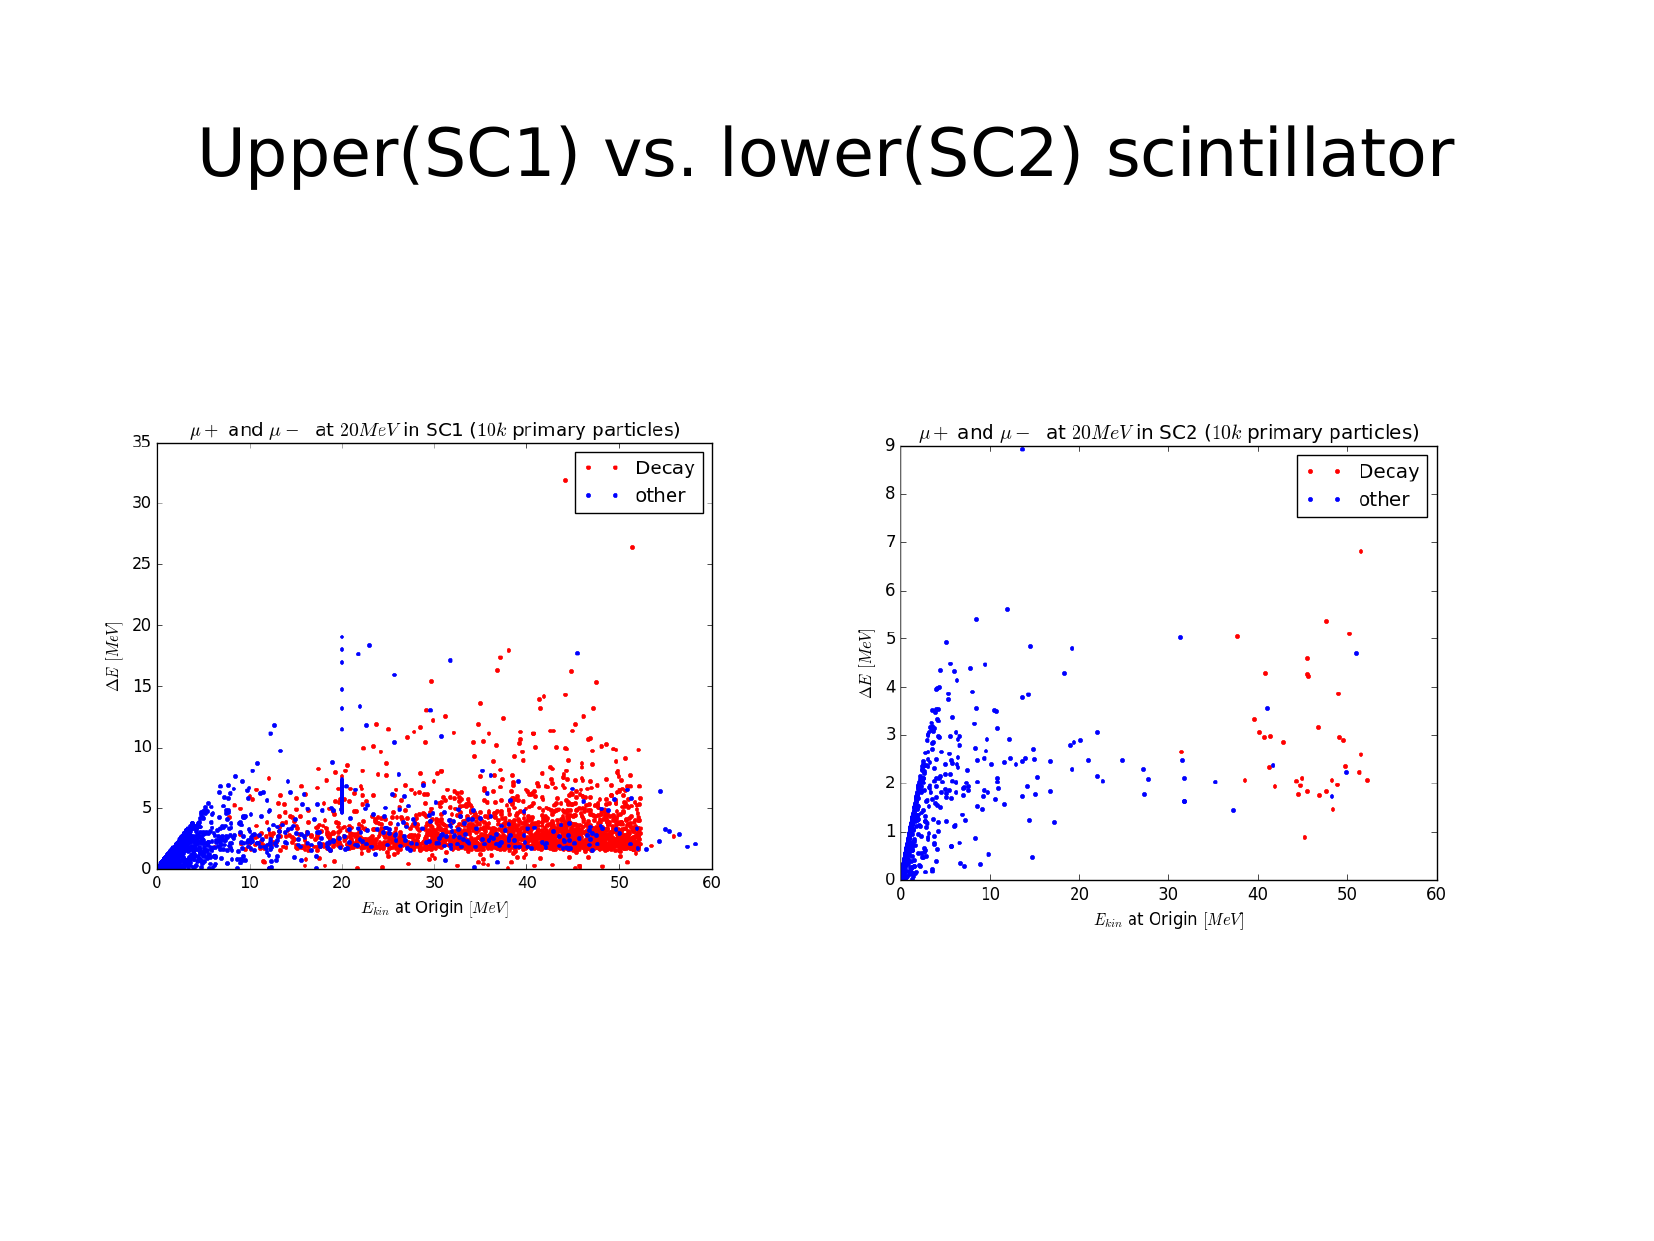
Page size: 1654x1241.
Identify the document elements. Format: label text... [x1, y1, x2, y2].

picture [67, 389, 783, 922]
picture [814, 391, 1505, 934]
title Upper(SC1) vs. lower(SC2) scintillator [82, 49, 1571, 257]
